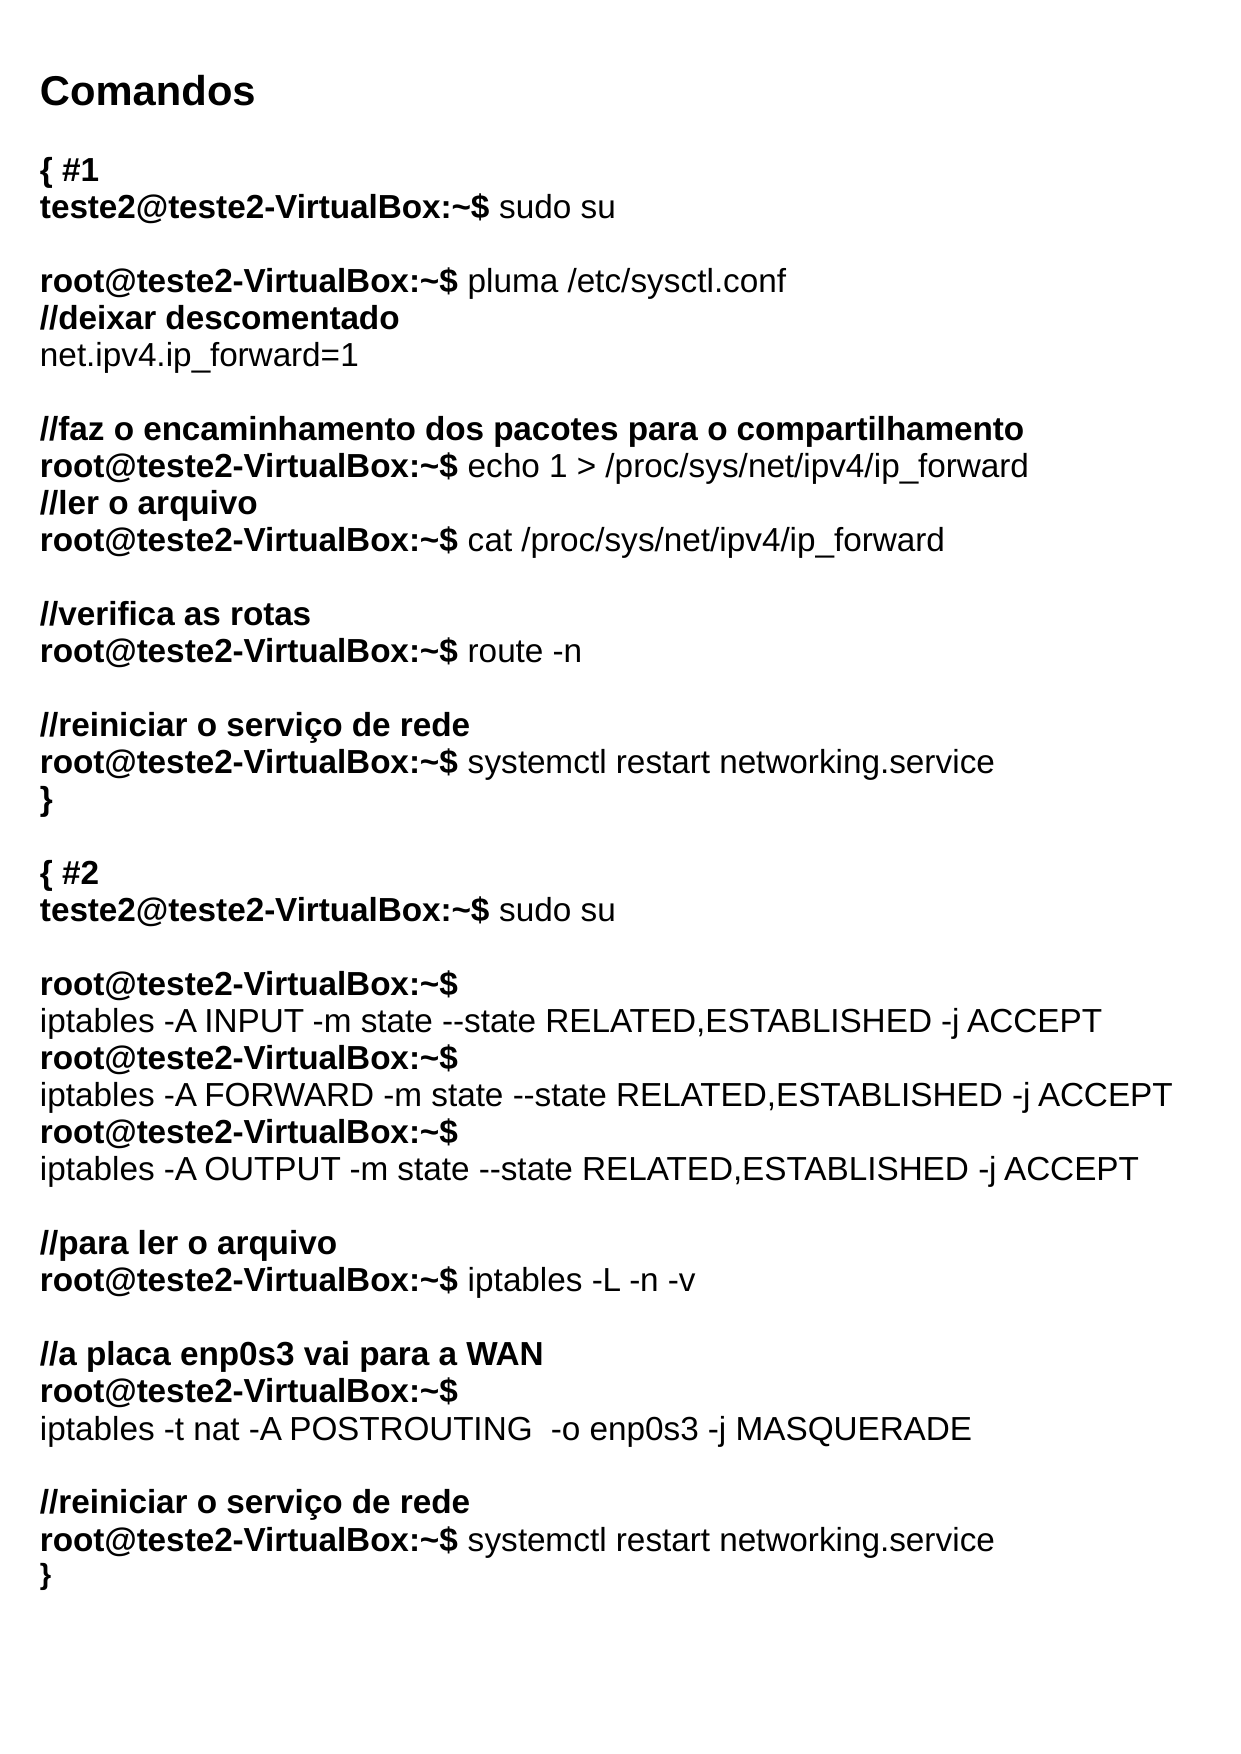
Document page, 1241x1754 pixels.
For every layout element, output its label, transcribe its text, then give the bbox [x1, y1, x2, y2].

text_box Comandos { #1 teste2@teste2-VirtualBox:~$ sudo su root@teste2-VirtualBox:~$ pluma /etc/sysctl.conf //deixar descomentado net.ipv4.ip_forward=1 //faz o encaminhamento dos pacotes para o compartilhamento root@teste2-VirtualBox:~$ echo 1 > /proc/sys/net/ipv4/ip_forward //ler o arquivo root@teste2-VirtualBox:~$ cat /proc/sys/net/ipv4/ip_forward //verifica as rotas root@teste2-VirtualBox:~$ route -n //reiniciar o serviço de rede root@teste2-VirtualBox:~$ systemctl restart networking.service } { #2 teste2@teste2-VirtualBox:~$ sudo su root@teste2-VirtualBox:~$ iptables -A INPUT -m state --state RELATED,ESTABLISHED -j ACCEPT root@teste2-VirtualBox:~$ iptables -A FORWARD -m state --state RELATED,ESTABLISHED -j ACCEPT root@teste2-VirtualBox:~$ iptables -A OUTPUT -m state --state RELATED,ESTABLISHED -j ACCEPT //para ler o arquivo root@teste2-VirtualBox:~$ iptables -L -n -v //a placa enp0s3 vai para a WAN root@teste2-VirtualBox:~$ iptables -t nat -A POSTROUTING -o enp0s3 -j MASQUERADE //reiniciar o serviço de rede root@teste2-VirtualBox:~$ systemctl restart networking.service } [25, 60, 1241, 1754]
